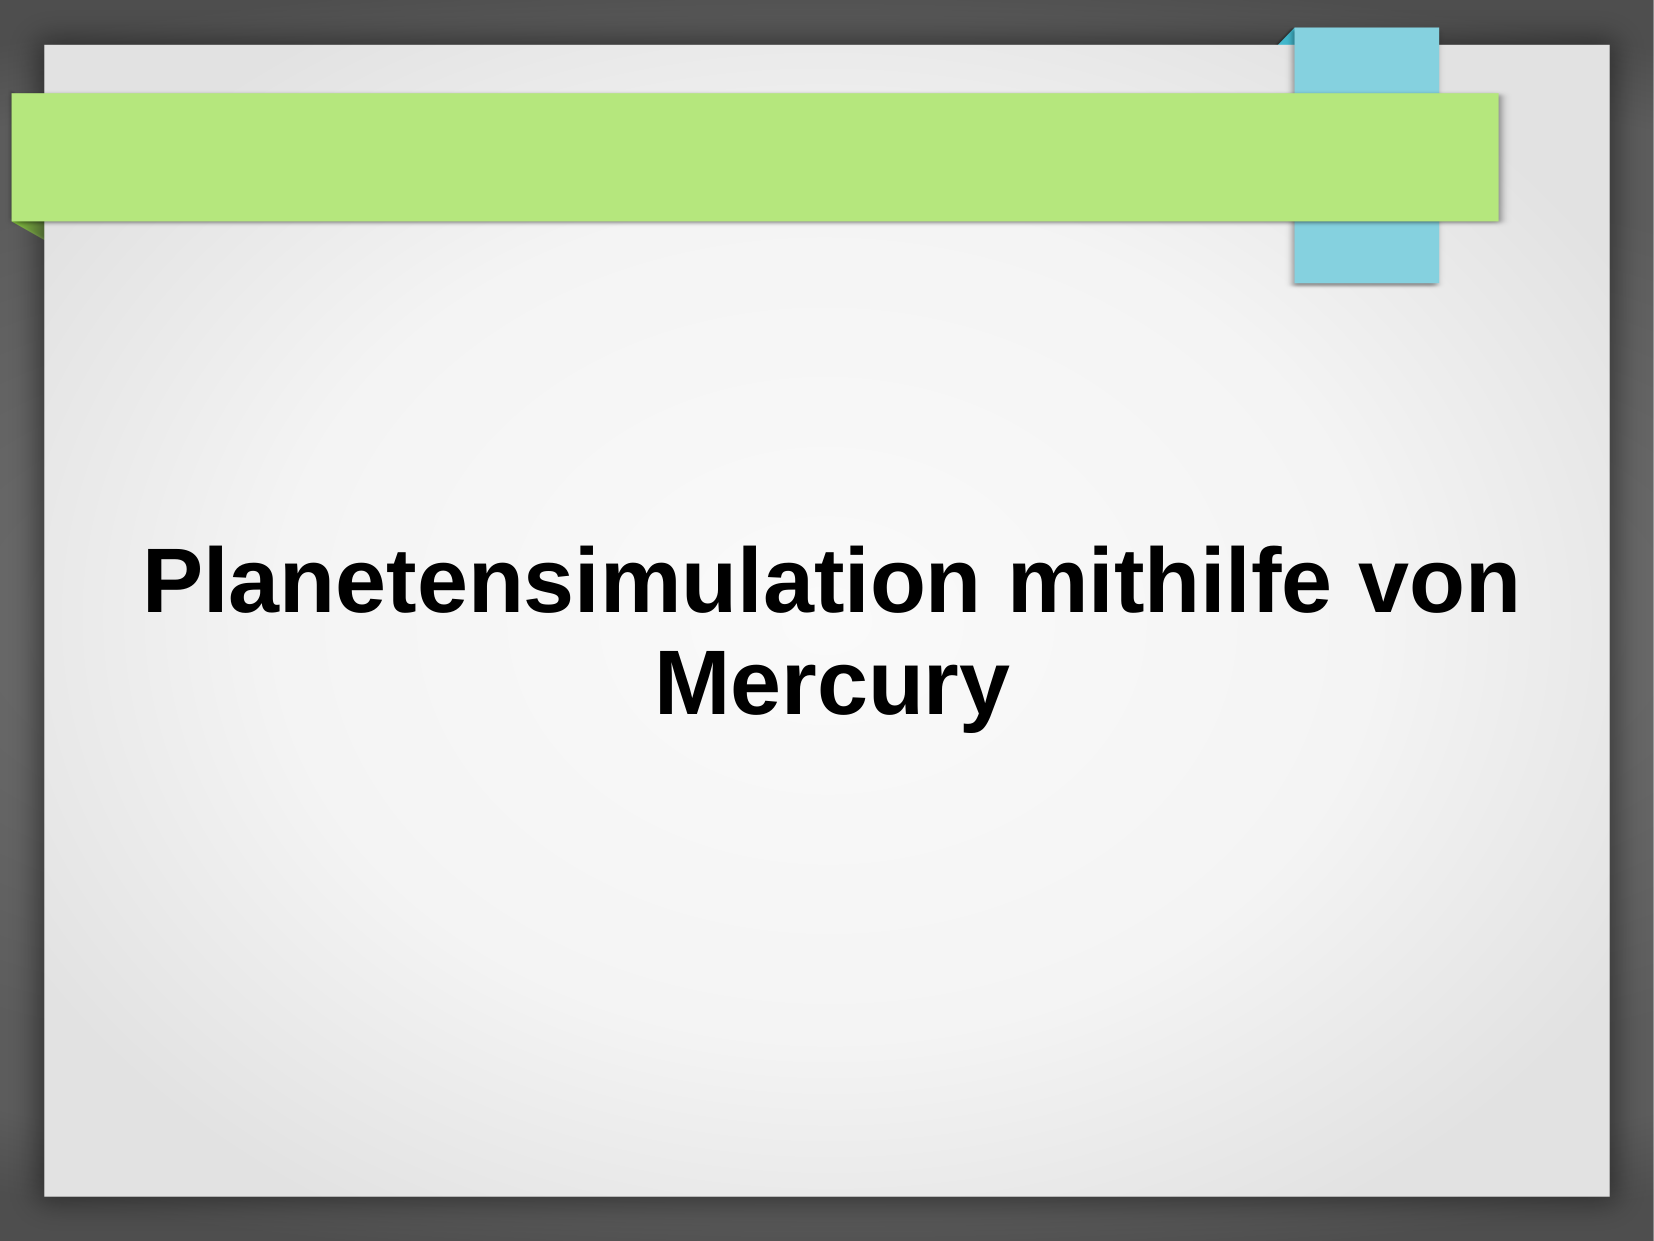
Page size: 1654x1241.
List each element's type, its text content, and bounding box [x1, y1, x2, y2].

subtitle Planetensimulation mithilfe von Mercury [82, 94, 1583, 1170]
picture [0, 0, 1654, 1241]
